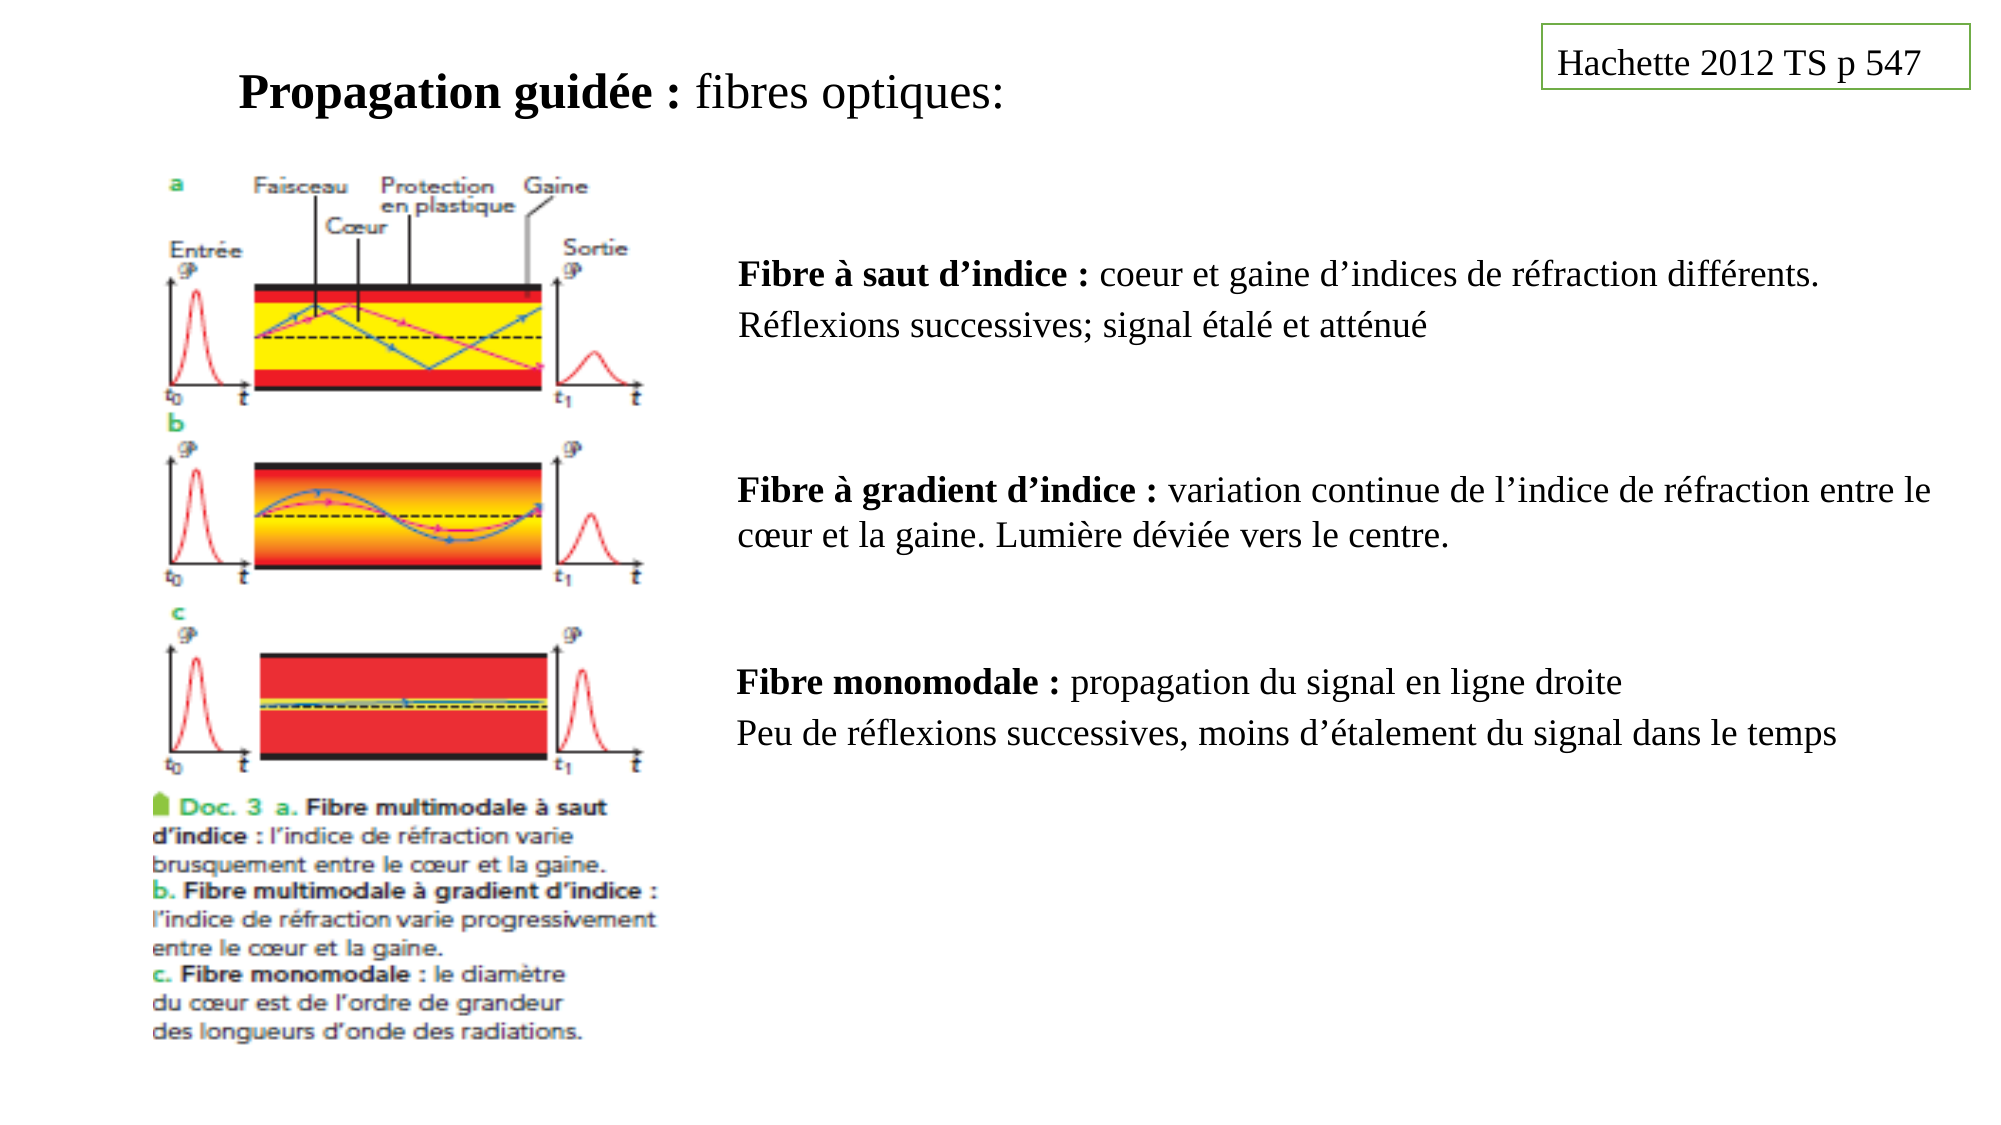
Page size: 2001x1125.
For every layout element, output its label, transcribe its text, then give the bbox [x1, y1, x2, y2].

text_box Fibre monomodale : propagation du signal en ligne droite Peu de réflexions successives, moins d’étalement du signal dans le temps [721, 649, 1969, 761]
text_box Hachette 2012 TS p 547 [1542, 27, 1980, 91]
text_box Fibre à gradient d’indice : variation continue de l’indice de réfraction entre le cœur et la gaine. Lumière déviée vers le centre. [722, 457, 1970, 563]
text_box Fibre à saut d’indice : coeur et gaine d’indices de réfraction différents. Réflexions successives; signal étalé et atténué [723, 241, 1971, 353]
text_box Propagation guidée : fibres optiques: [150, 46, 1497, 126]
picture [153, 163, 662, 1047]
